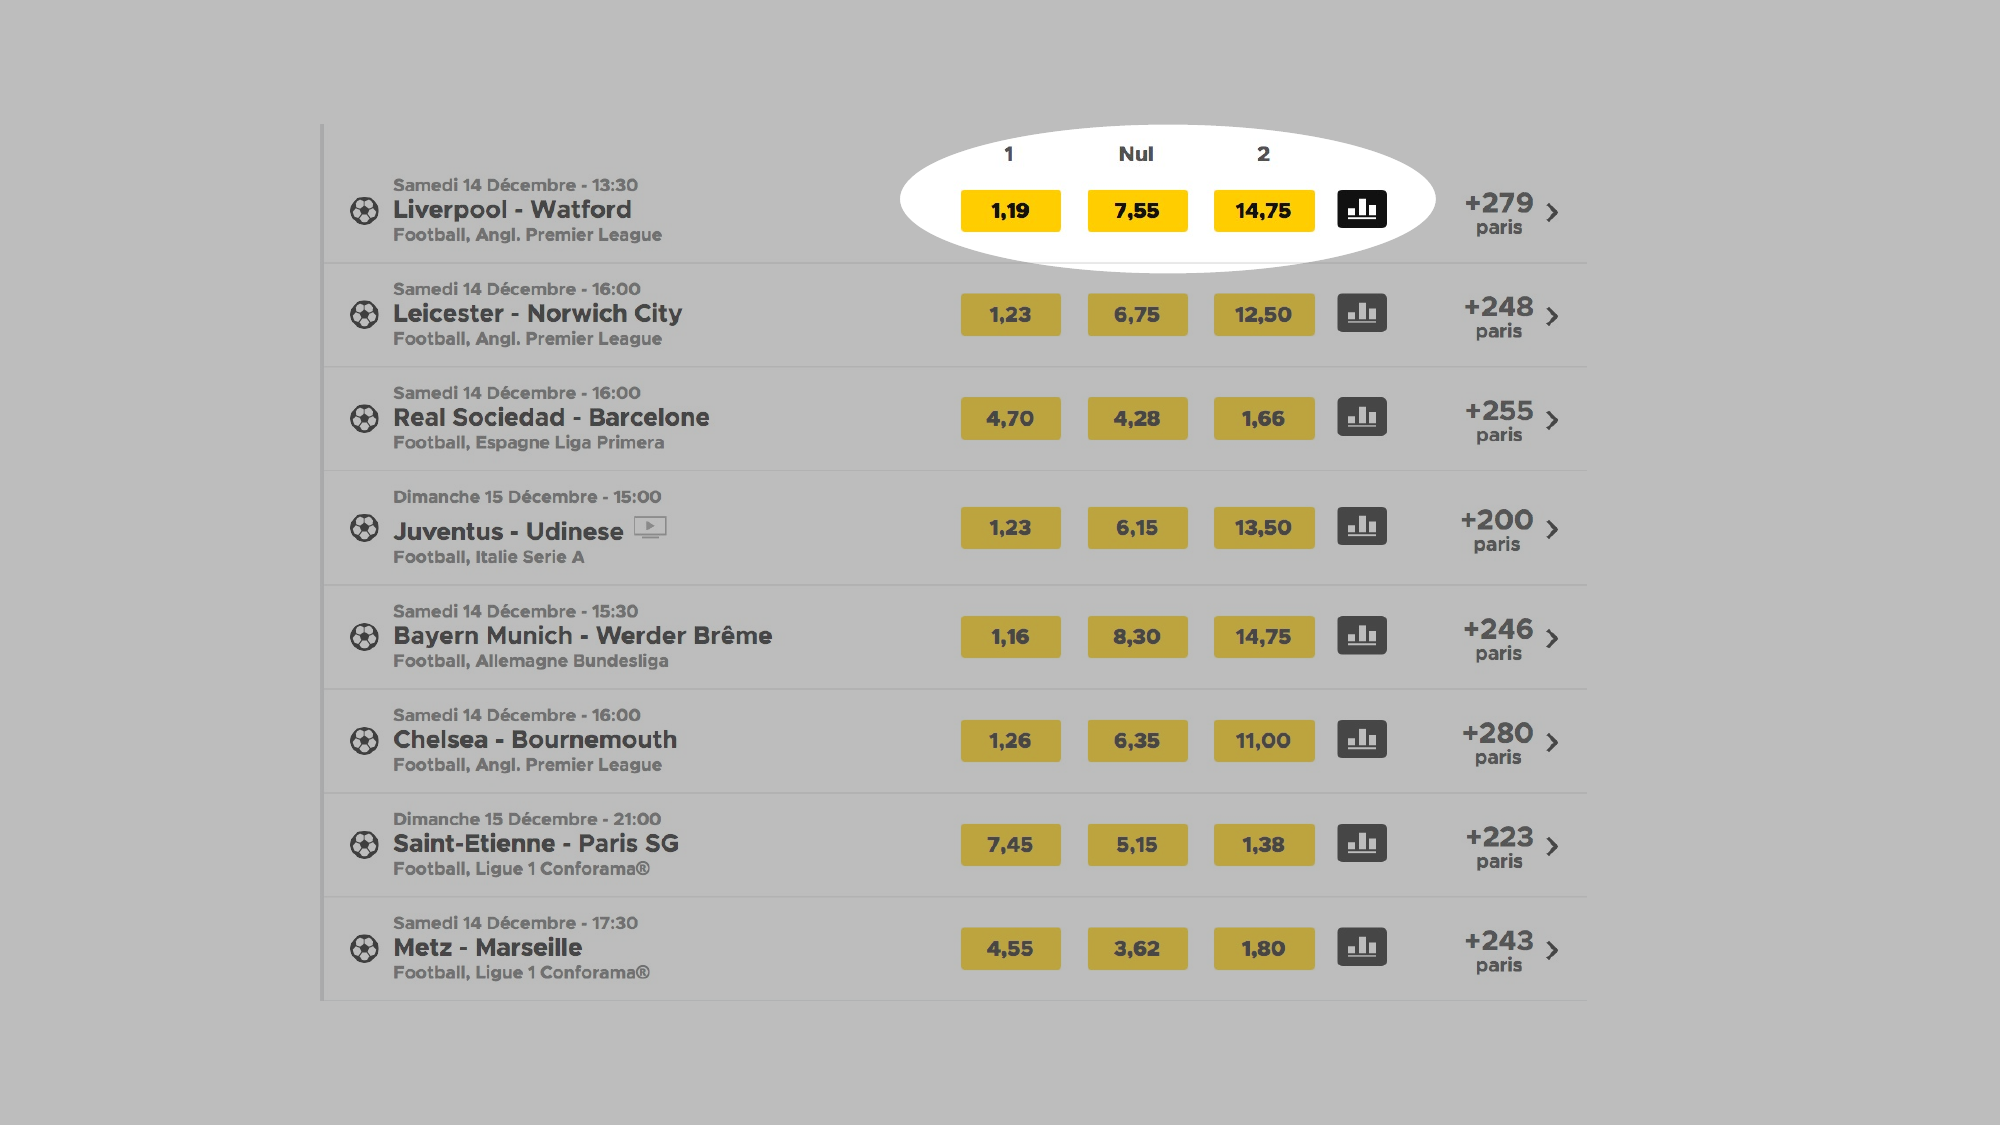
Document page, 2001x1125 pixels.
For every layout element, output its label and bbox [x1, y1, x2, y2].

picture [901, 125, 1435, 273]
text_box [0, 0, 2000, 1125]
